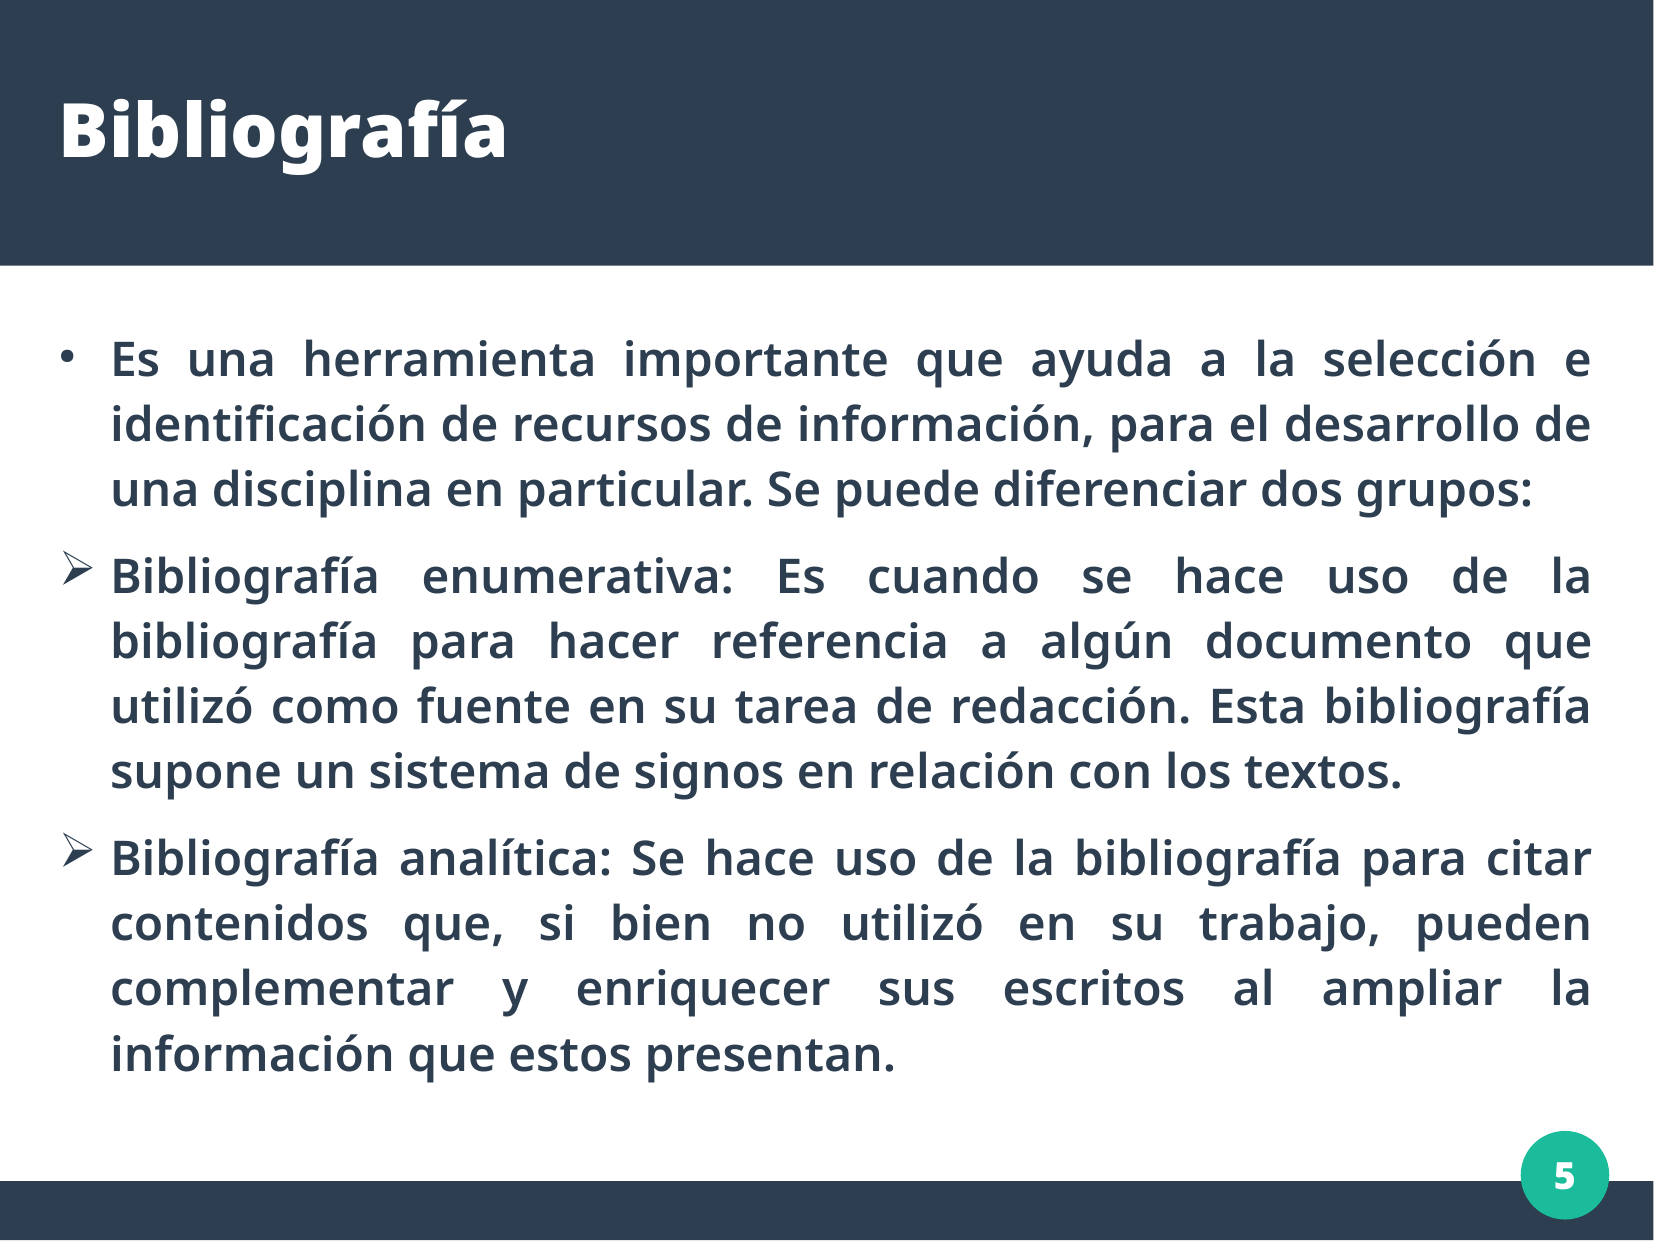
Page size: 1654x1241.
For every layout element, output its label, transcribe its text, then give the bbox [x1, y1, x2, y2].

title Bibliografía [59, 49, 1595, 207]
list Es una herramienta importante que ayuda a la selección e identificación de recursos de información, para el desarrollo de una disciplina en particular. Se puede diferenciar dos grupos: Bibliografía enumerativa: Es cuando se hace uso de la bibliografía para hacer referencia a algún documento que utilizó como fuente en su tarea de redacción. Esta bibliografía supone un sistema de signos en relación con los textos. Bibliografía analítica: Se hace uso de la bibliografía para citar contenidos que, si bien no utilizó en su trabajo, pueden complementar y enriquecer sus escritos al ampliar la información que estos presentan. [59, 324, 1595, 1152]
